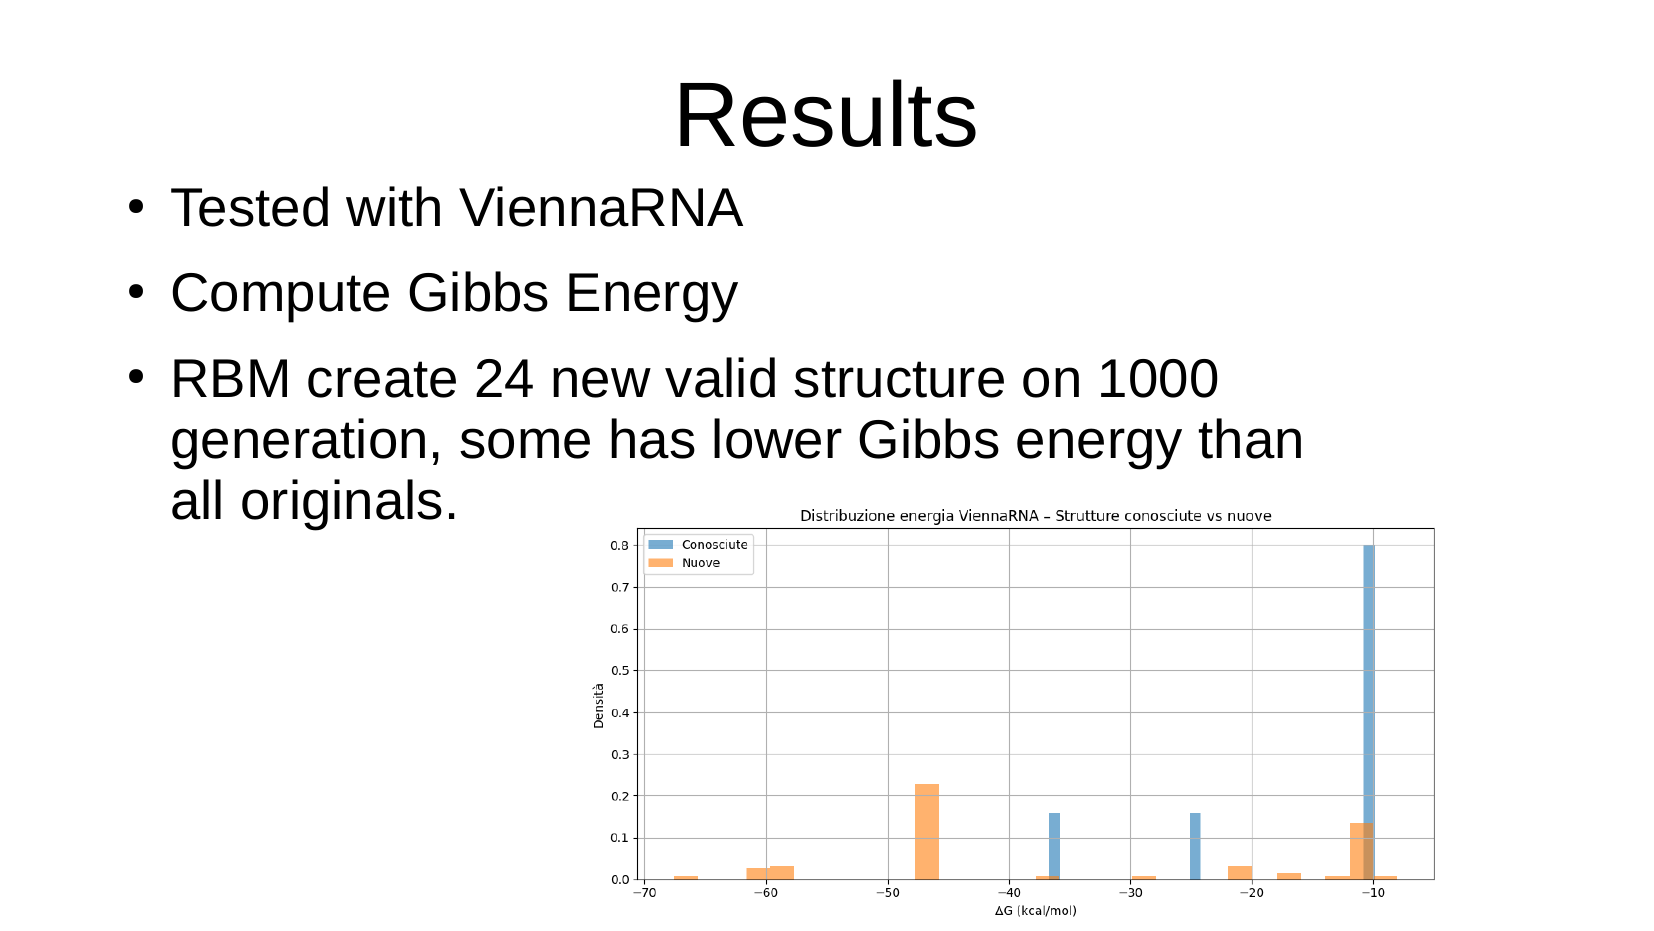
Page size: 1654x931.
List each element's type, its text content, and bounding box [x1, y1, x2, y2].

title Results [82, 37, 1571, 193]
list Tested with ViennaRNA Compute Gibbs Energy RBM create 24 new valid structure on 1000 generation, some has lower Gibbs energy than all originals. [112, 177, 1329, 532]
picture [584, 500, 1441, 925]
